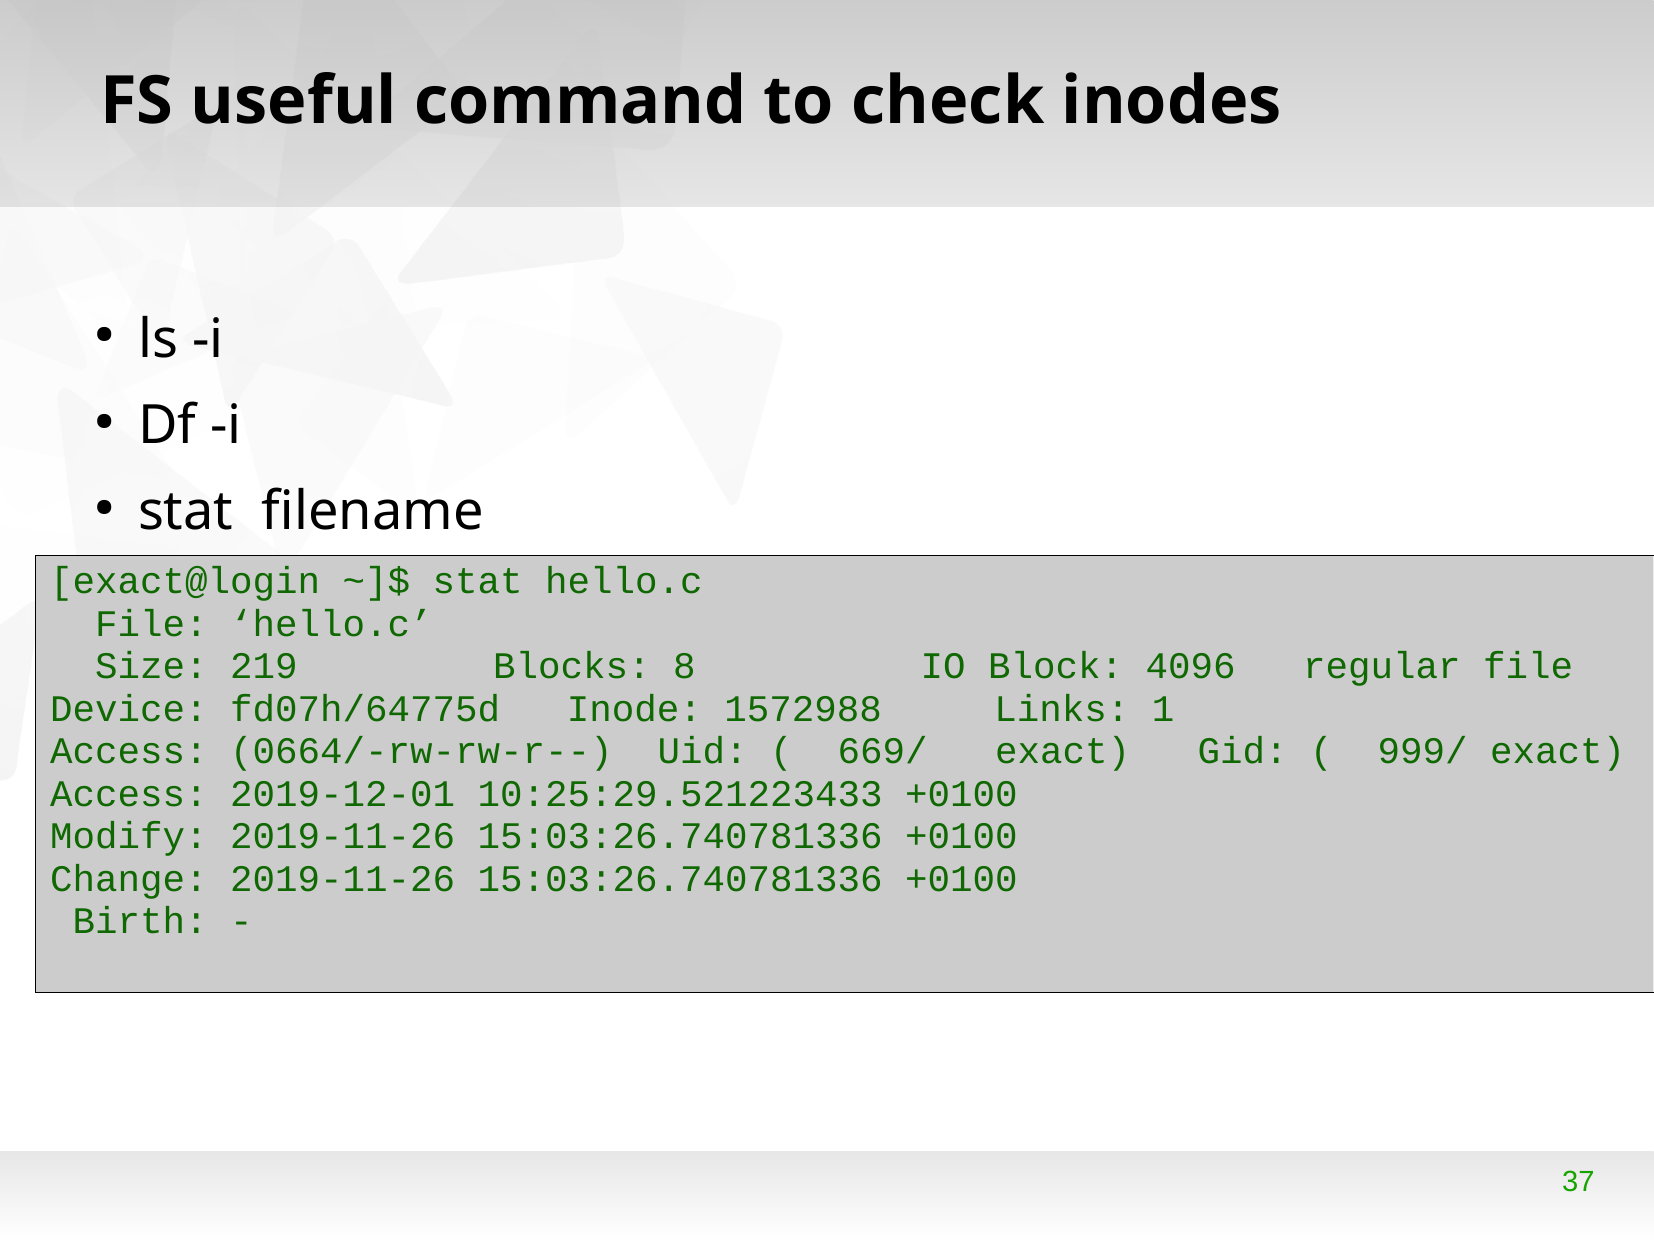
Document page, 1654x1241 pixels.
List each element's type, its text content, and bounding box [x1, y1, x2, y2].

picture [0, 0, 783, 931]
text_box [exact@login ~]$ stat hello.c File: ‘hello.c’ Size: 219 Blocks: 8 IO Block: 4096 regular file Device: fd07h/64775d Inode: 1572988 Links: 1 Access: (0664/-rw-rw-r--) Uid: ( 669/ exact) Gid: ( 999/ exact) Access: 2019-12-01 10:25:29.521223433 +0100 Modify: 2019-11-26 15:03:26.740781336 +0100 Change: 2019-11-26 15:03:26.740781336 +0100 Birth: - [35, 555, 1654, 993]
title FS useful command to check inodes [100, 23, 1636, 172]
list ls -i Df -i stat filename [94, 212, 1560, 555]
